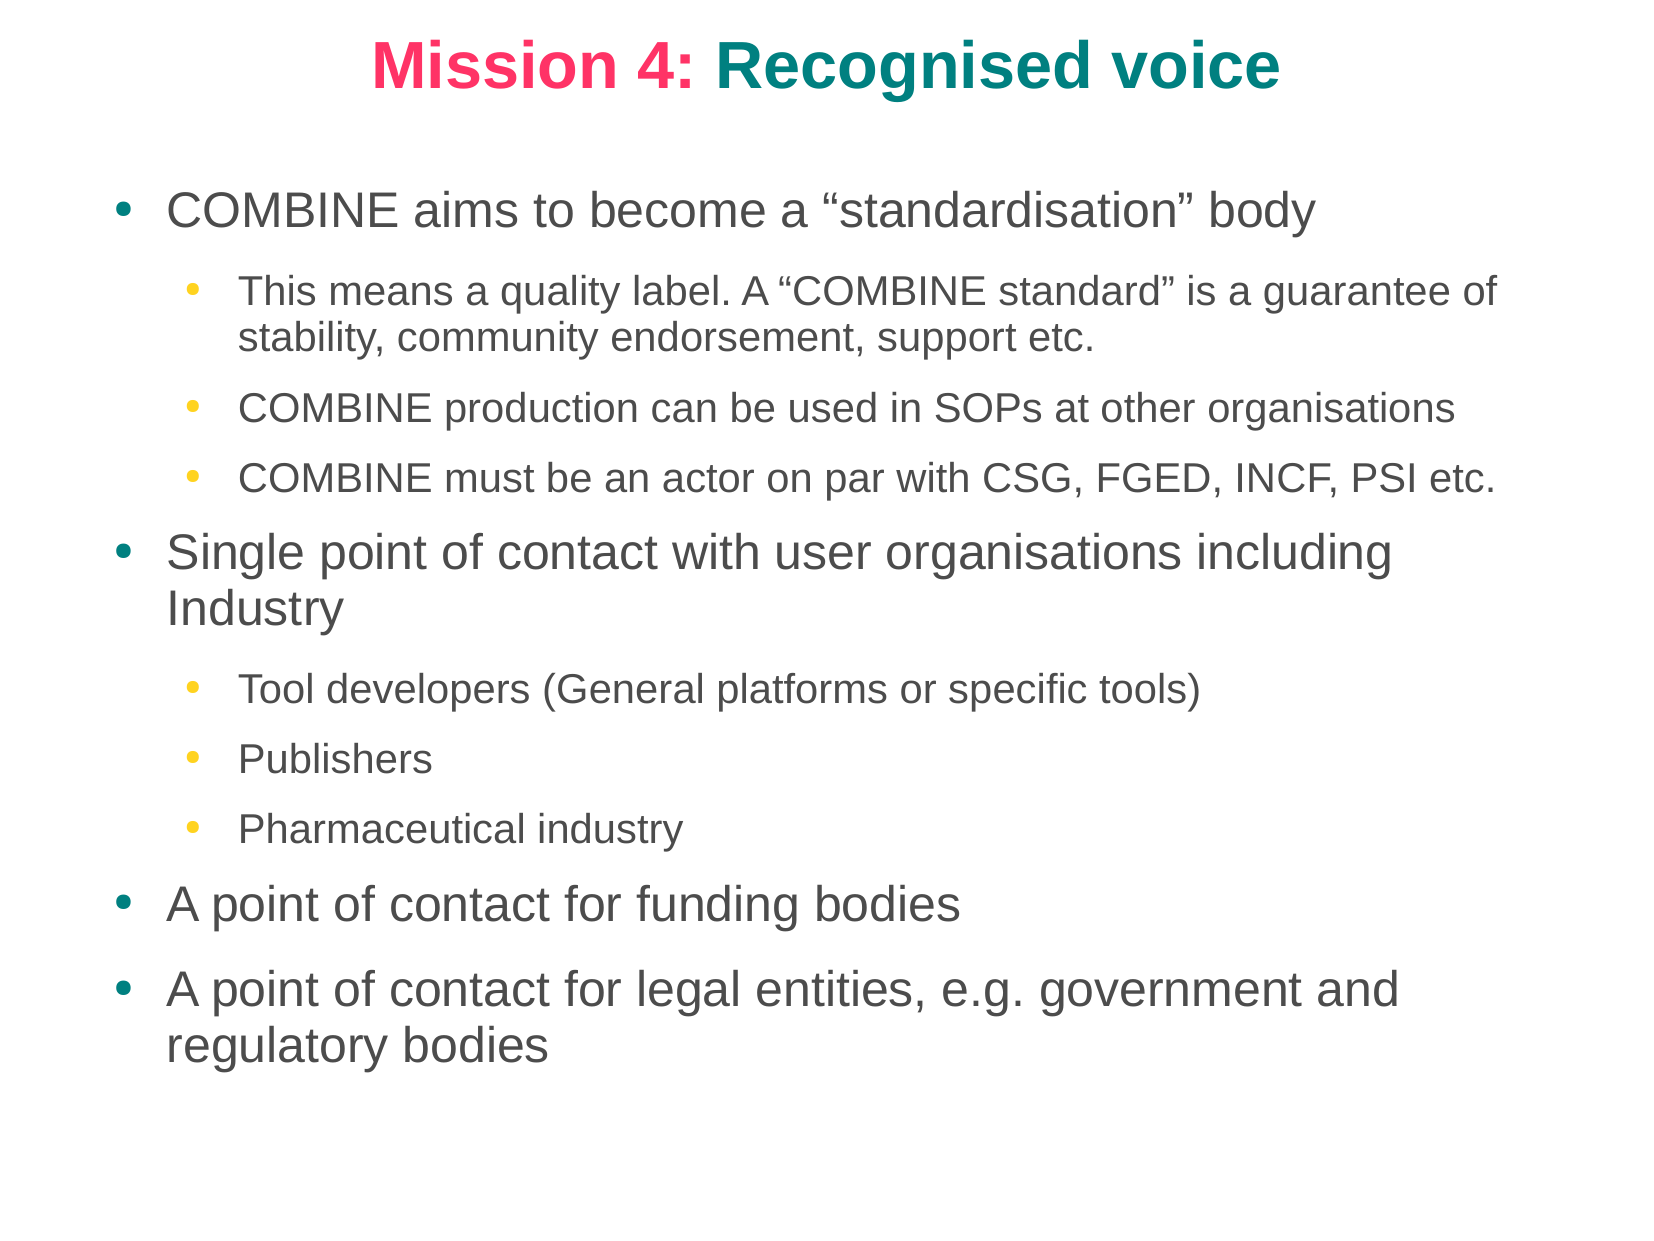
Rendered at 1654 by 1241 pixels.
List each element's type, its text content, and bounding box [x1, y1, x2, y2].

title Mission 4: Recognised voice [82, 2, 1571, 129]
list COMBINE aims to become a “standardisation” body This means a quality label. A “COMBINE standard” is a guarantee of stability, community endorsement, support etc. COMBINE production can be used in SOPs at other organisations COMBINE must be an actor on par with CSG, FGED, INCF, PSI etc. Single point of contact with user organisations including Industry Tool developers (General platforms or specific tools) Publishers Pharmaceutical industry A point of contact for funding bodies A point of contact for legal entities, e.g. government and regulatory bodies [96, 182, 1556, 1179]
